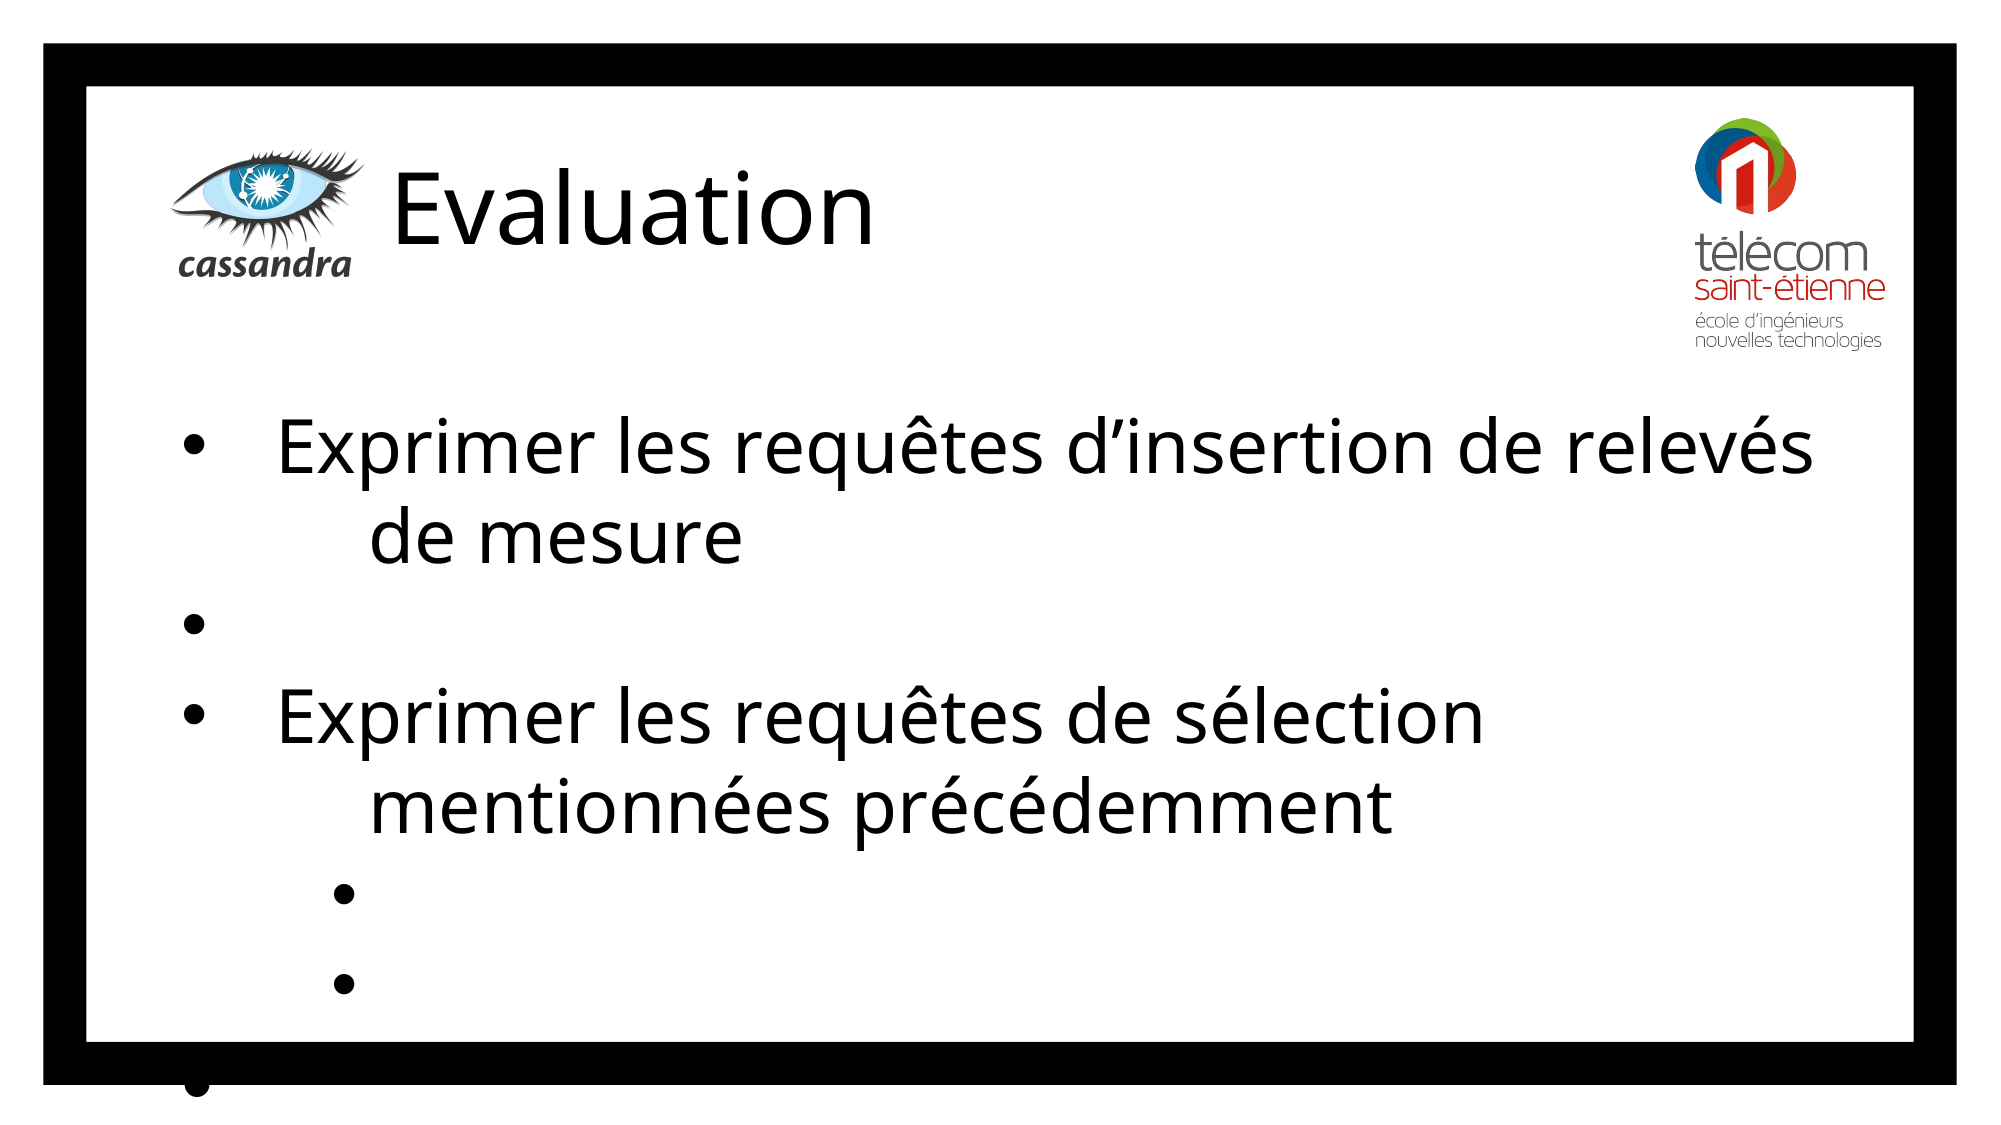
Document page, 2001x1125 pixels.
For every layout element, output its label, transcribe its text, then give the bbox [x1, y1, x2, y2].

text_box Exprimer les requêtes d’insertion de relevés de mesure Exprimer les requêtes de sélection mentionnées précédemment [166, 391, 1849, 1125]
picture [1715, 134, 1730, 138]
picture [1695, 118, 1885, 351]
picture [166, 144, 368, 280]
title Evaluation [369, 138, 1849, 304]
